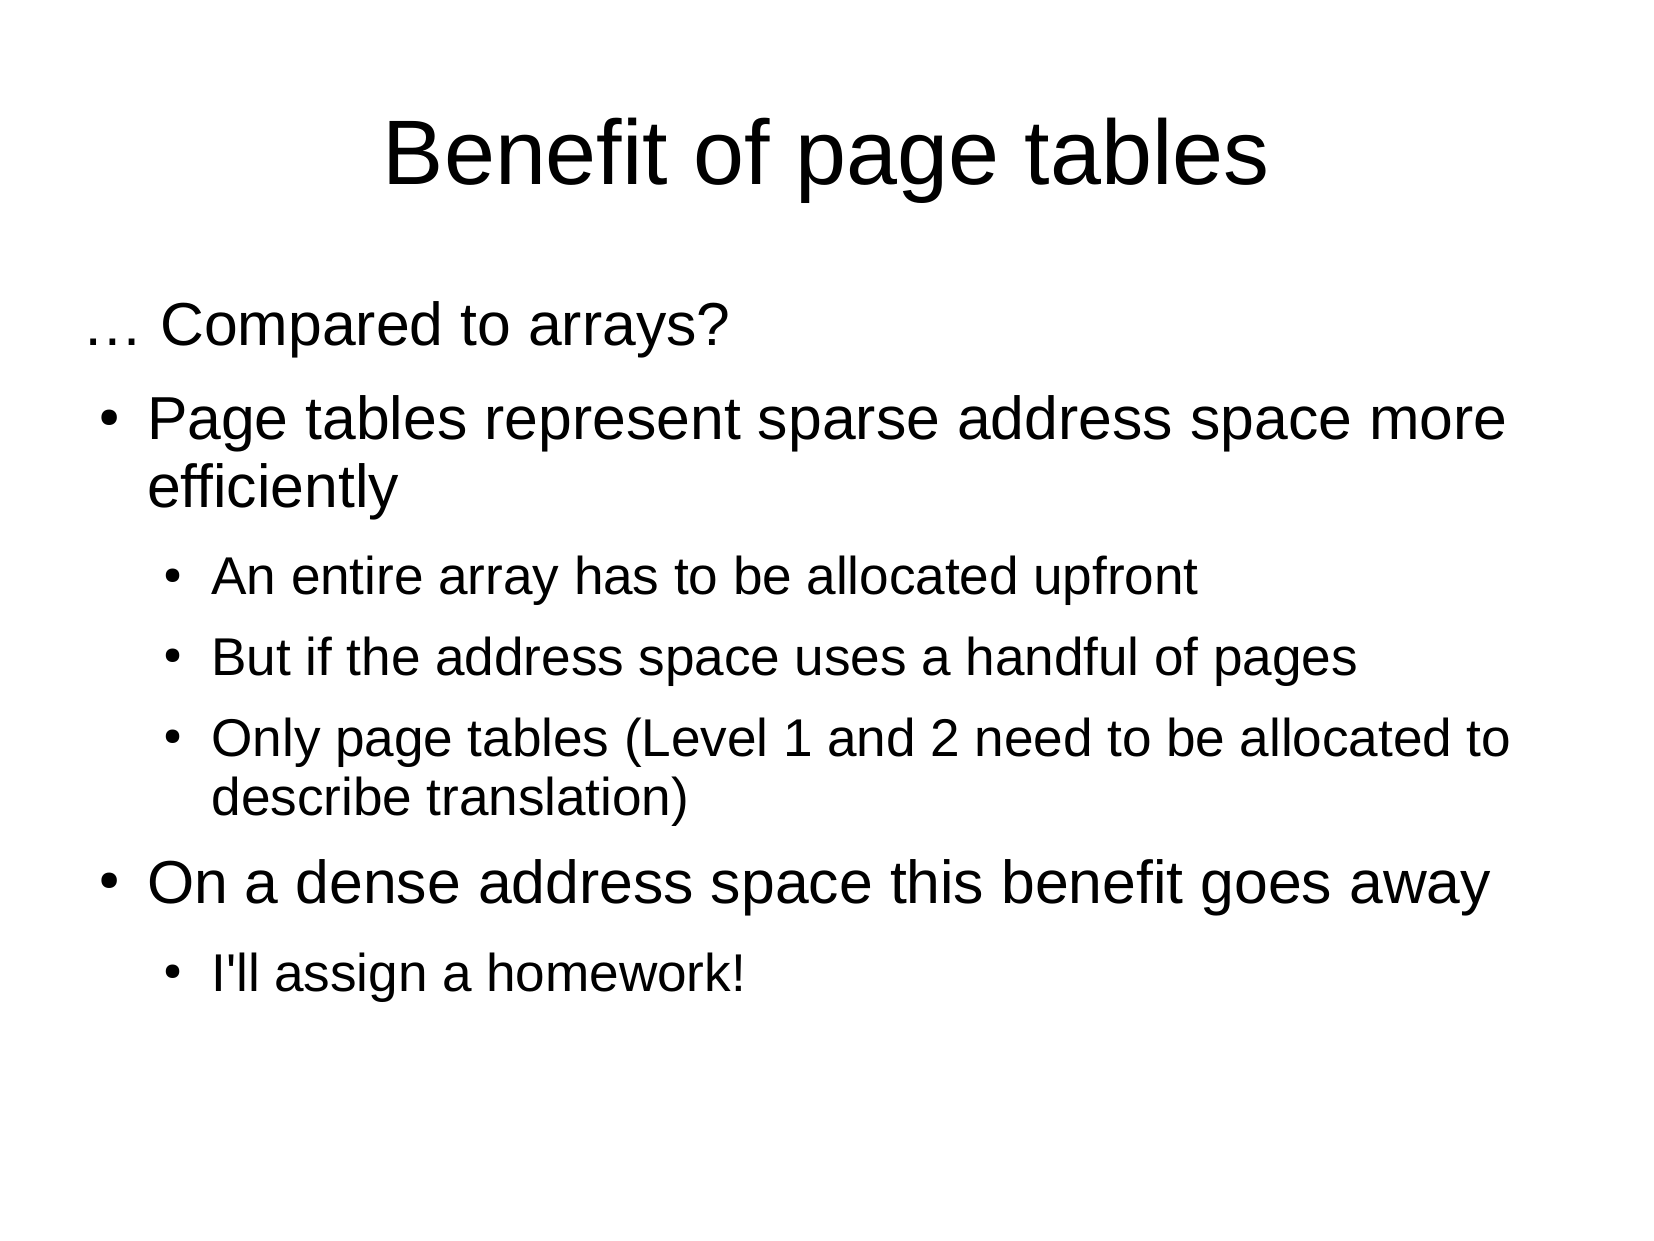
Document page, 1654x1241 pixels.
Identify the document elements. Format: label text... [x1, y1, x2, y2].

title Benefit of page tables [82, 49, 1571, 257]
list … Compared to arrays? Page tables represent sparse address space more efficiently An entire array has to be allocated upfront But if the address space uses a handful of pages Only page tables (Level 1 and 2 need to be allocated to describe translation) On a dense address space this benefit goes away I'll assign a homework! [82, 290, 1571, 1010]
